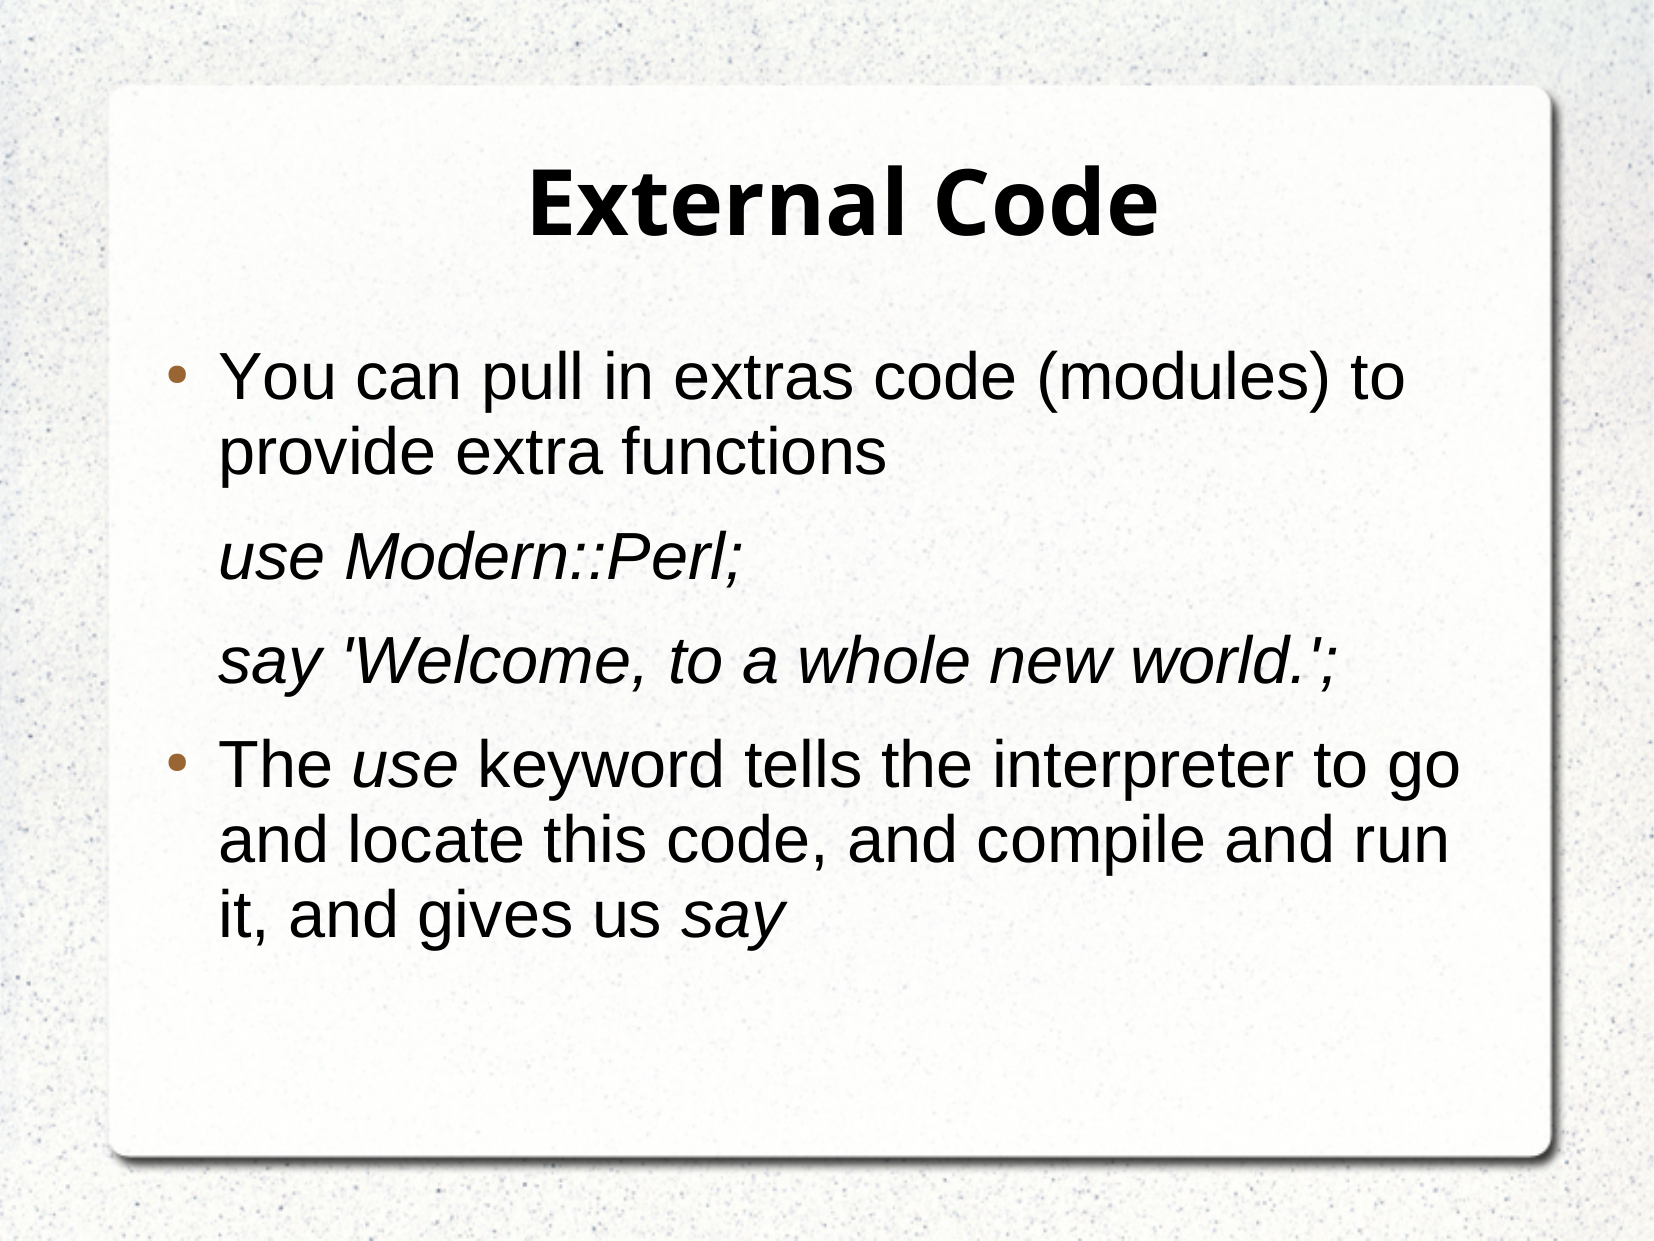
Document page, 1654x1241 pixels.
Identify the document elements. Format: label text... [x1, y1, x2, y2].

list You can pull in extras code (modules) to provide extra functions use Modern::Perl; say 'Welcome, to a whole new world.'; The use keyword tells the interpreter to go and locate this code, and compile and run it, and gives us say [147, 339, 1506, 1054]
picture [0, 0, 1654, 1241]
title External Code [118, 96, 1536, 304]
